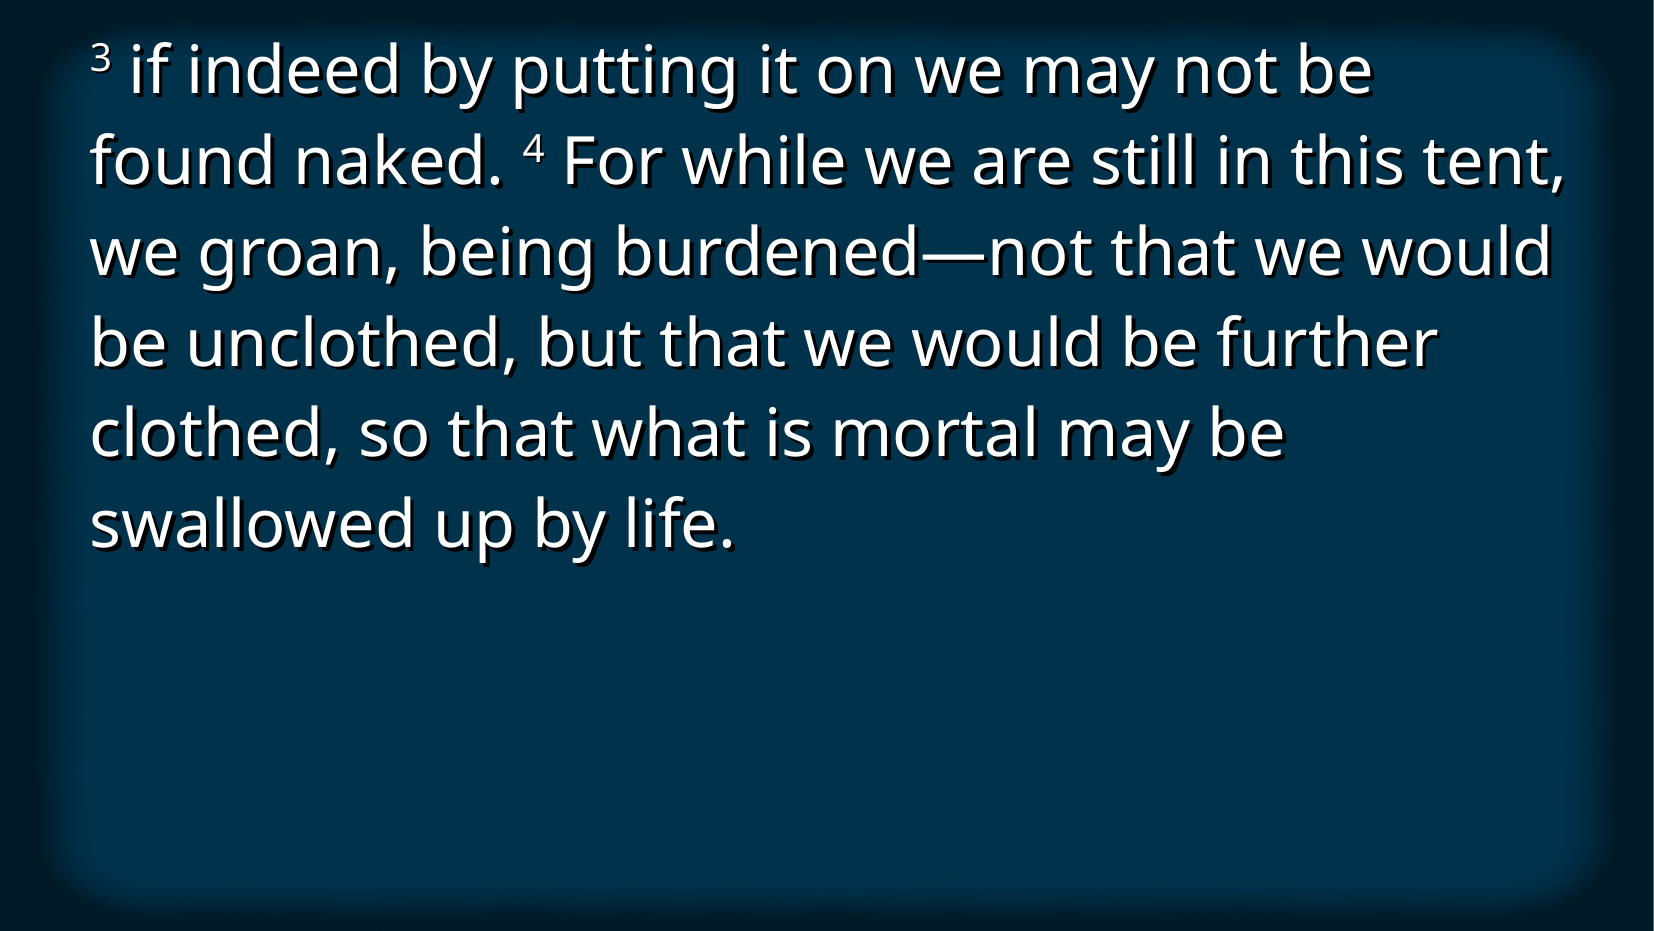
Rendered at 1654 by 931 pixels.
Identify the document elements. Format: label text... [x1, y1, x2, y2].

picture [0, 0, 1654, 931]
text_box 3 if indeed by putting it on we may not be found naked. 4 For while we are still in this tent, we groan, being burdened—not that we would be unclothed, but that we would be further clothed, so that what is mortal may be swallowed up by life. [75, 15, 1591, 563]
